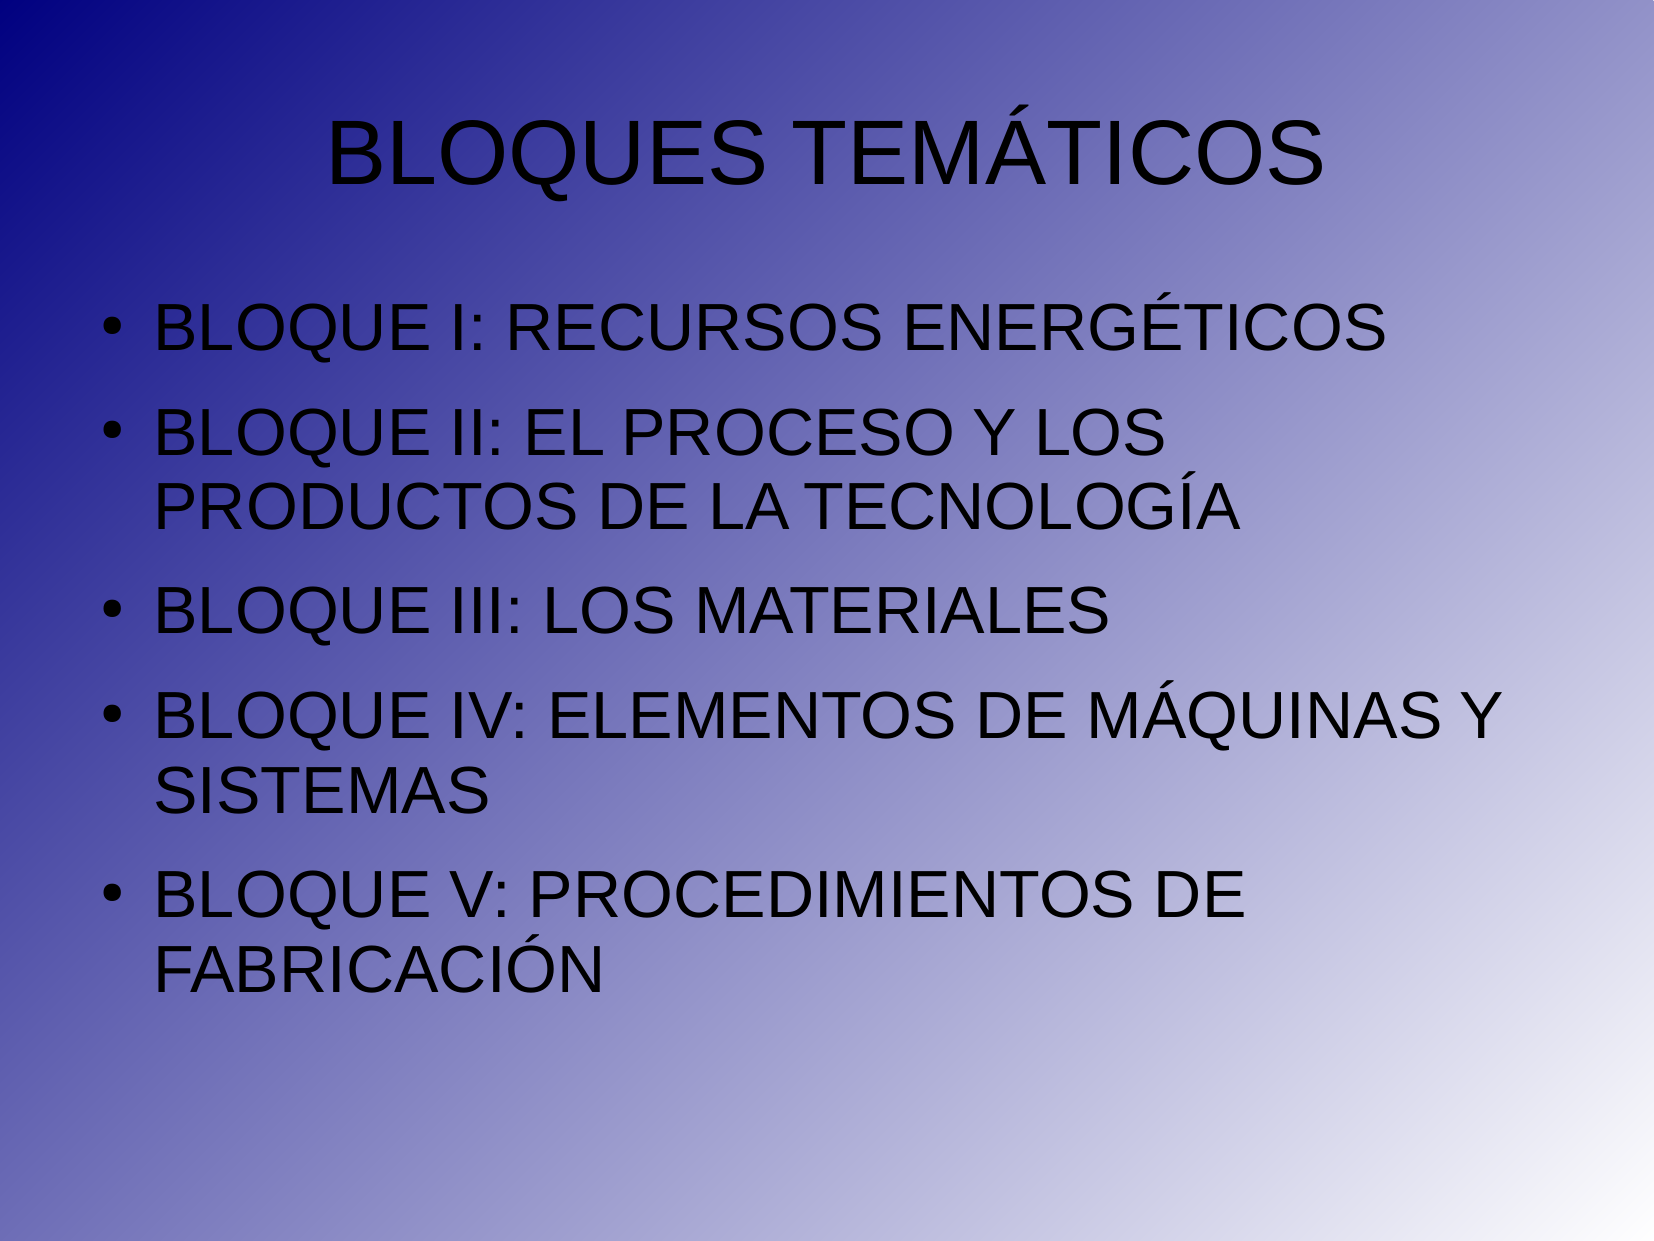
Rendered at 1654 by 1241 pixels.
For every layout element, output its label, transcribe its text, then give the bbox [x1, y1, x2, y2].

list BLOQUE I: RECURSOS ENERGÉTICOS BLOQUE II: EL PROCESO Y LOS PRODUCTOS DE LA TECNOLOGÍA BLOQUE III: LOS MATERIALES BLOQUE IV: ELEMENTOS DE MÁQUINAS Y SISTEMAS BLOQUE V: PROCEDIMIENTOS DE FABRICACIÓN [82, 290, 1571, 1109]
title BLOQUES TEMÁTICOS [82, 49, 1571, 257]
